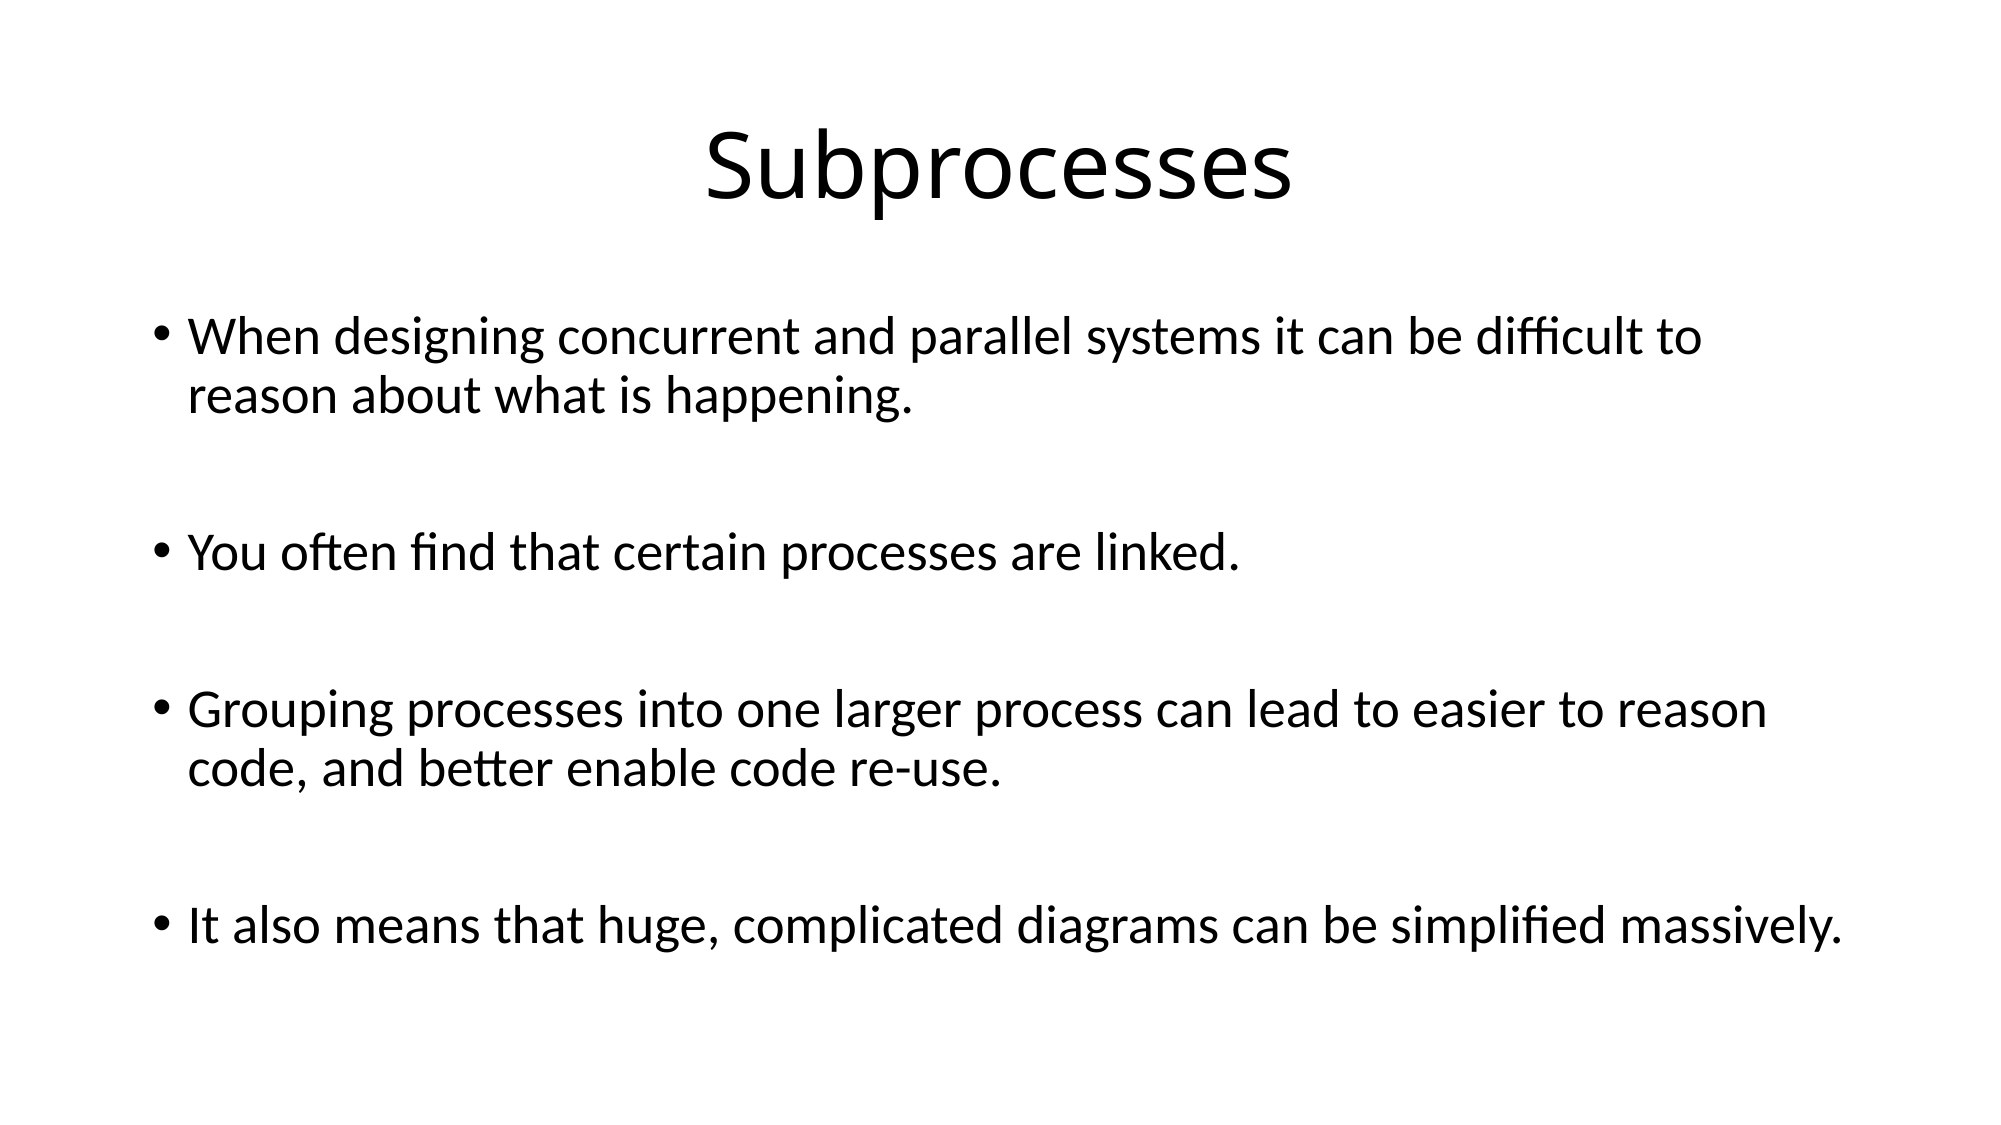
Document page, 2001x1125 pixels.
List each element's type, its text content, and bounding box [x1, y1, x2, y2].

title Subprocesses [137, 59, 1863, 278]
list When designing concurrent and parallel systems it can be difficult to reason about what is happening. You often find that certain processes are linked. Grouping processes into one larger process can lead to easier to reason code, and better enable code re-use. It also means that huge, complicated diagrams can be simplified massively. [137, 299, 1863, 1014]
